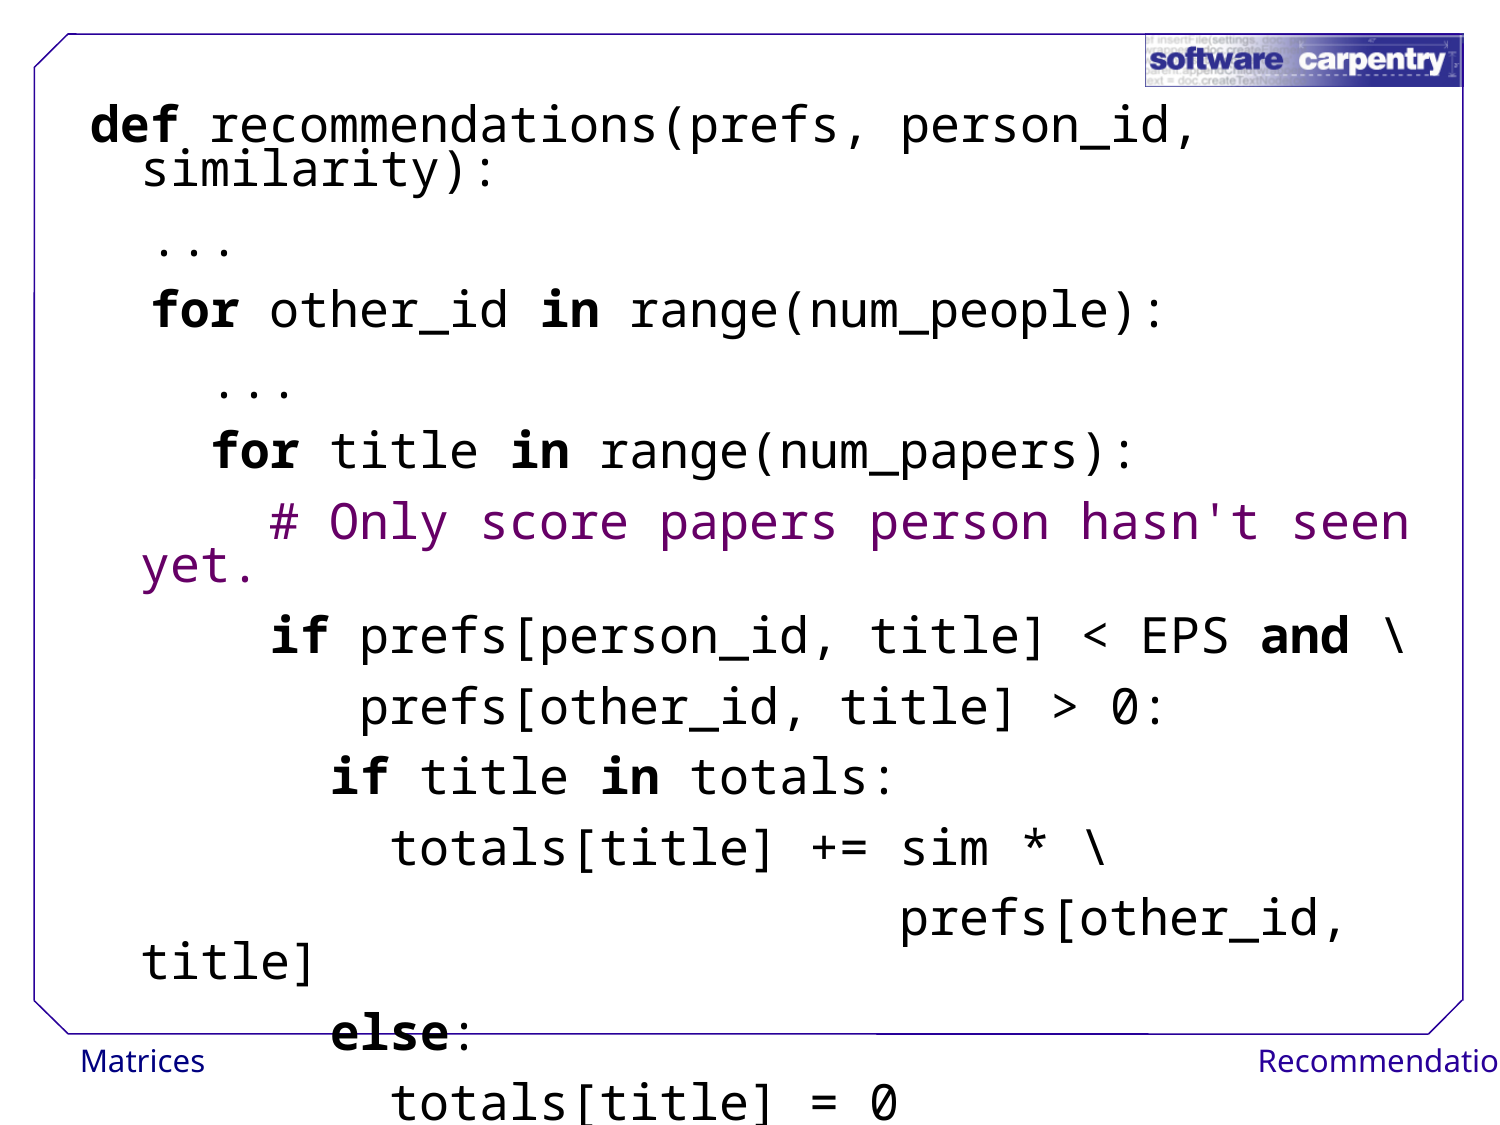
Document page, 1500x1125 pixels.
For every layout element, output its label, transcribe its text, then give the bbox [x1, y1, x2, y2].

picture [1145, 33, 1464, 87]
list def recommendations(prefs, person_id, similarity): ... for other_id in range(num_people): ... for title in range(num_papers): # Only score papers person hasn't seen yet. if prefs[person_id, title] < EPS and \ prefs[other_id, title] > 0: if title in totals: totals[title] += sim * \ prefs[other_id, title] else: totals[title] = 0 [75, 99, 1426, 1007]
